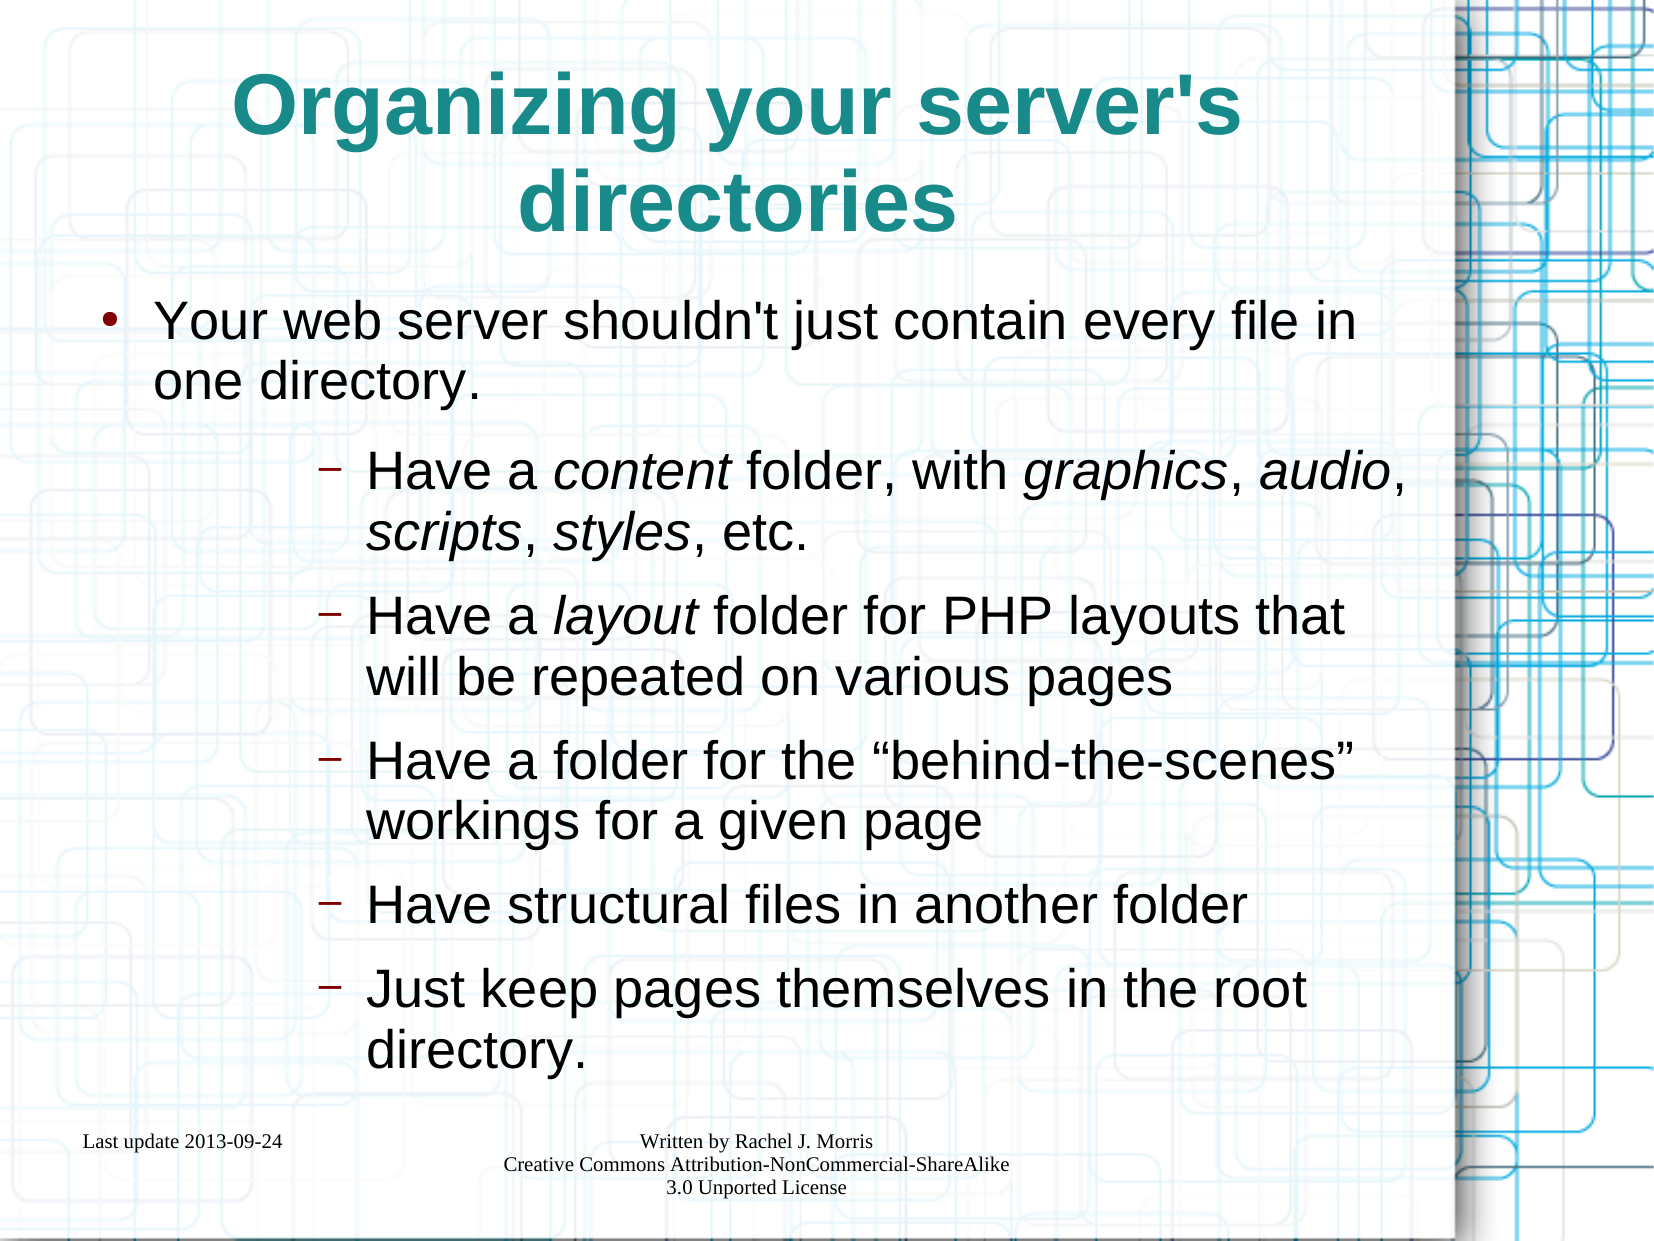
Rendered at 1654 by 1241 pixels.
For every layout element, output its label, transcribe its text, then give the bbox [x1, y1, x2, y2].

title Organizing your server's directories [59, 49, 1418, 257]
list Your web server shouldn't just contain every file in one directory. Have a content folder, with graphics, audio, scripts, styles, etc. Have a layout folder for PHP layouts that will be repeated on various pages Have a folder for the “behind-the-scenes” workings for a given page Have structural files in another folder Just keep pages themselves in the root directory. [82, 290, 1418, 1081]
picture [0, 0, 1654, 1241]
